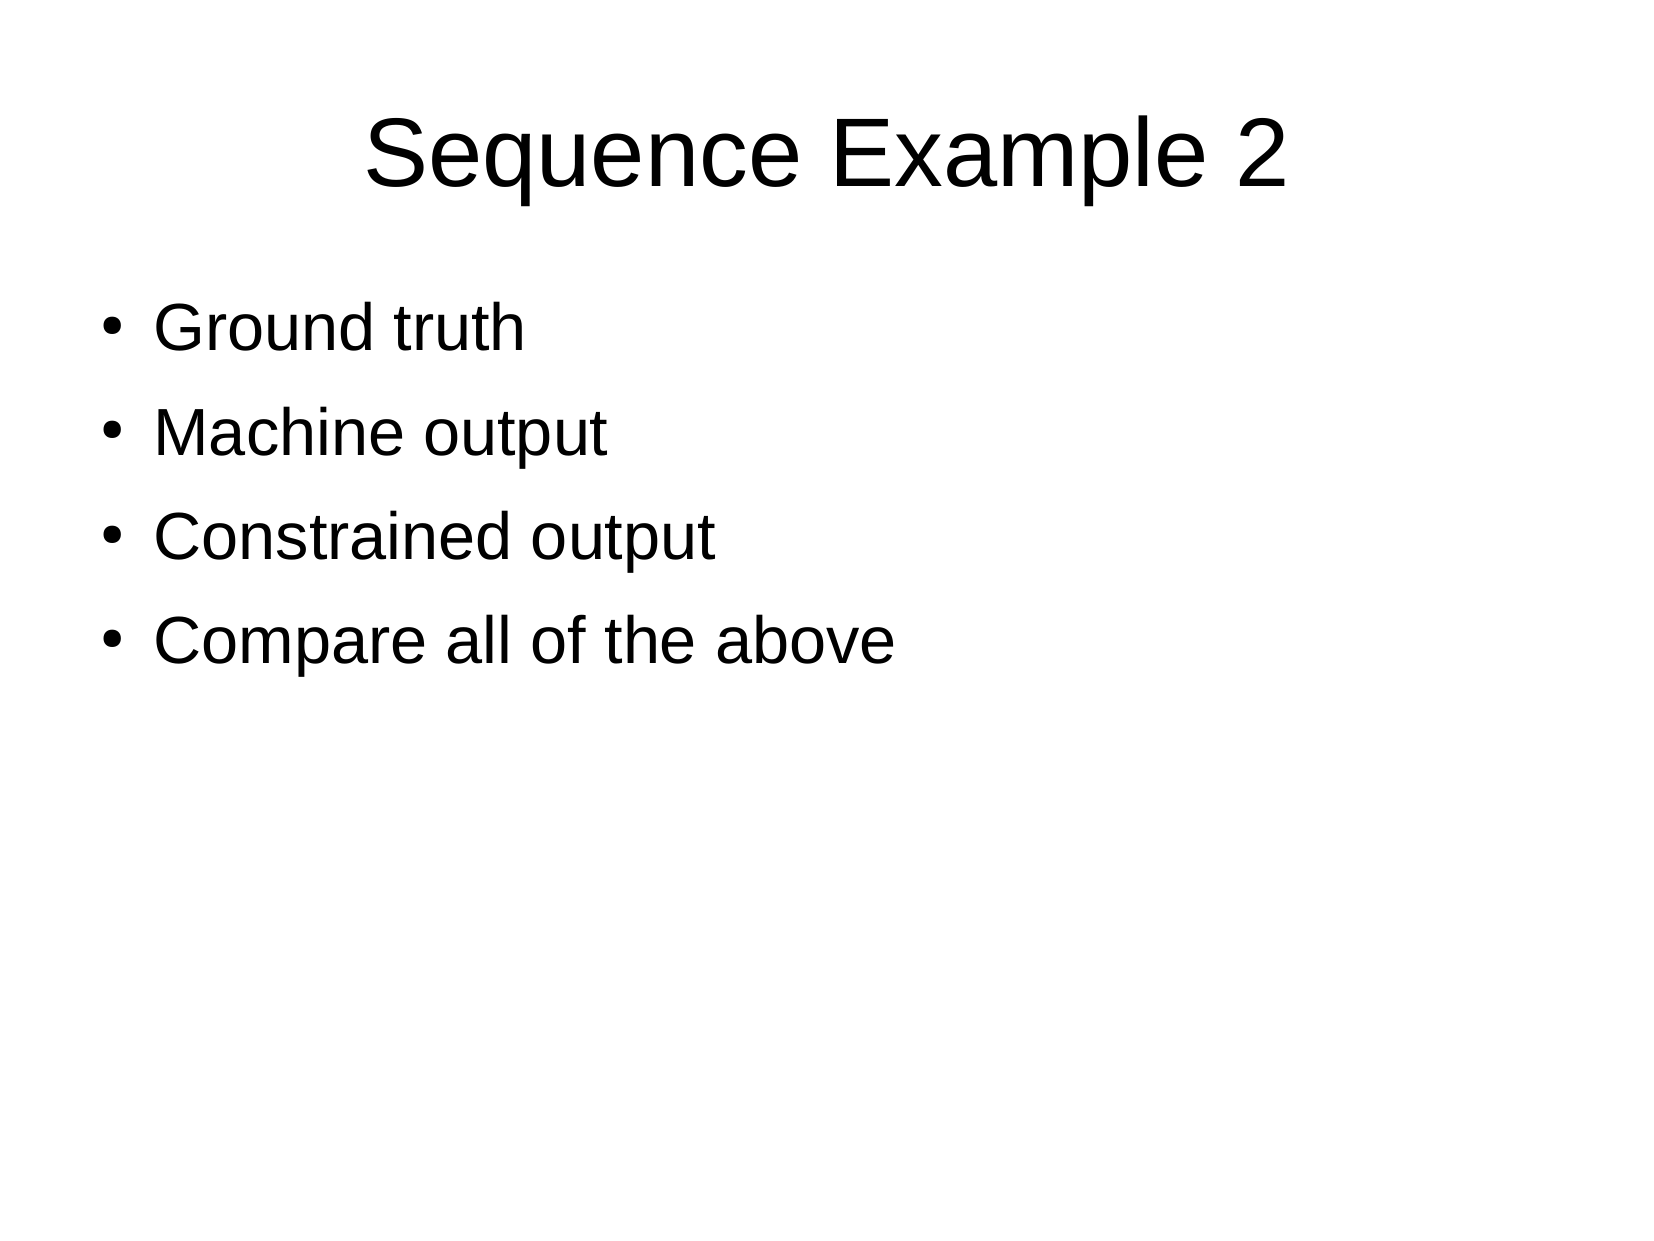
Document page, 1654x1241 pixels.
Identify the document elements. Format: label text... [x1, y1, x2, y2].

list Ground truth Machine output Constrained output Compare all of the above [82, 290, 1571, 1109]
title Sequence Example 2 [82, 49, 1571, 257]
